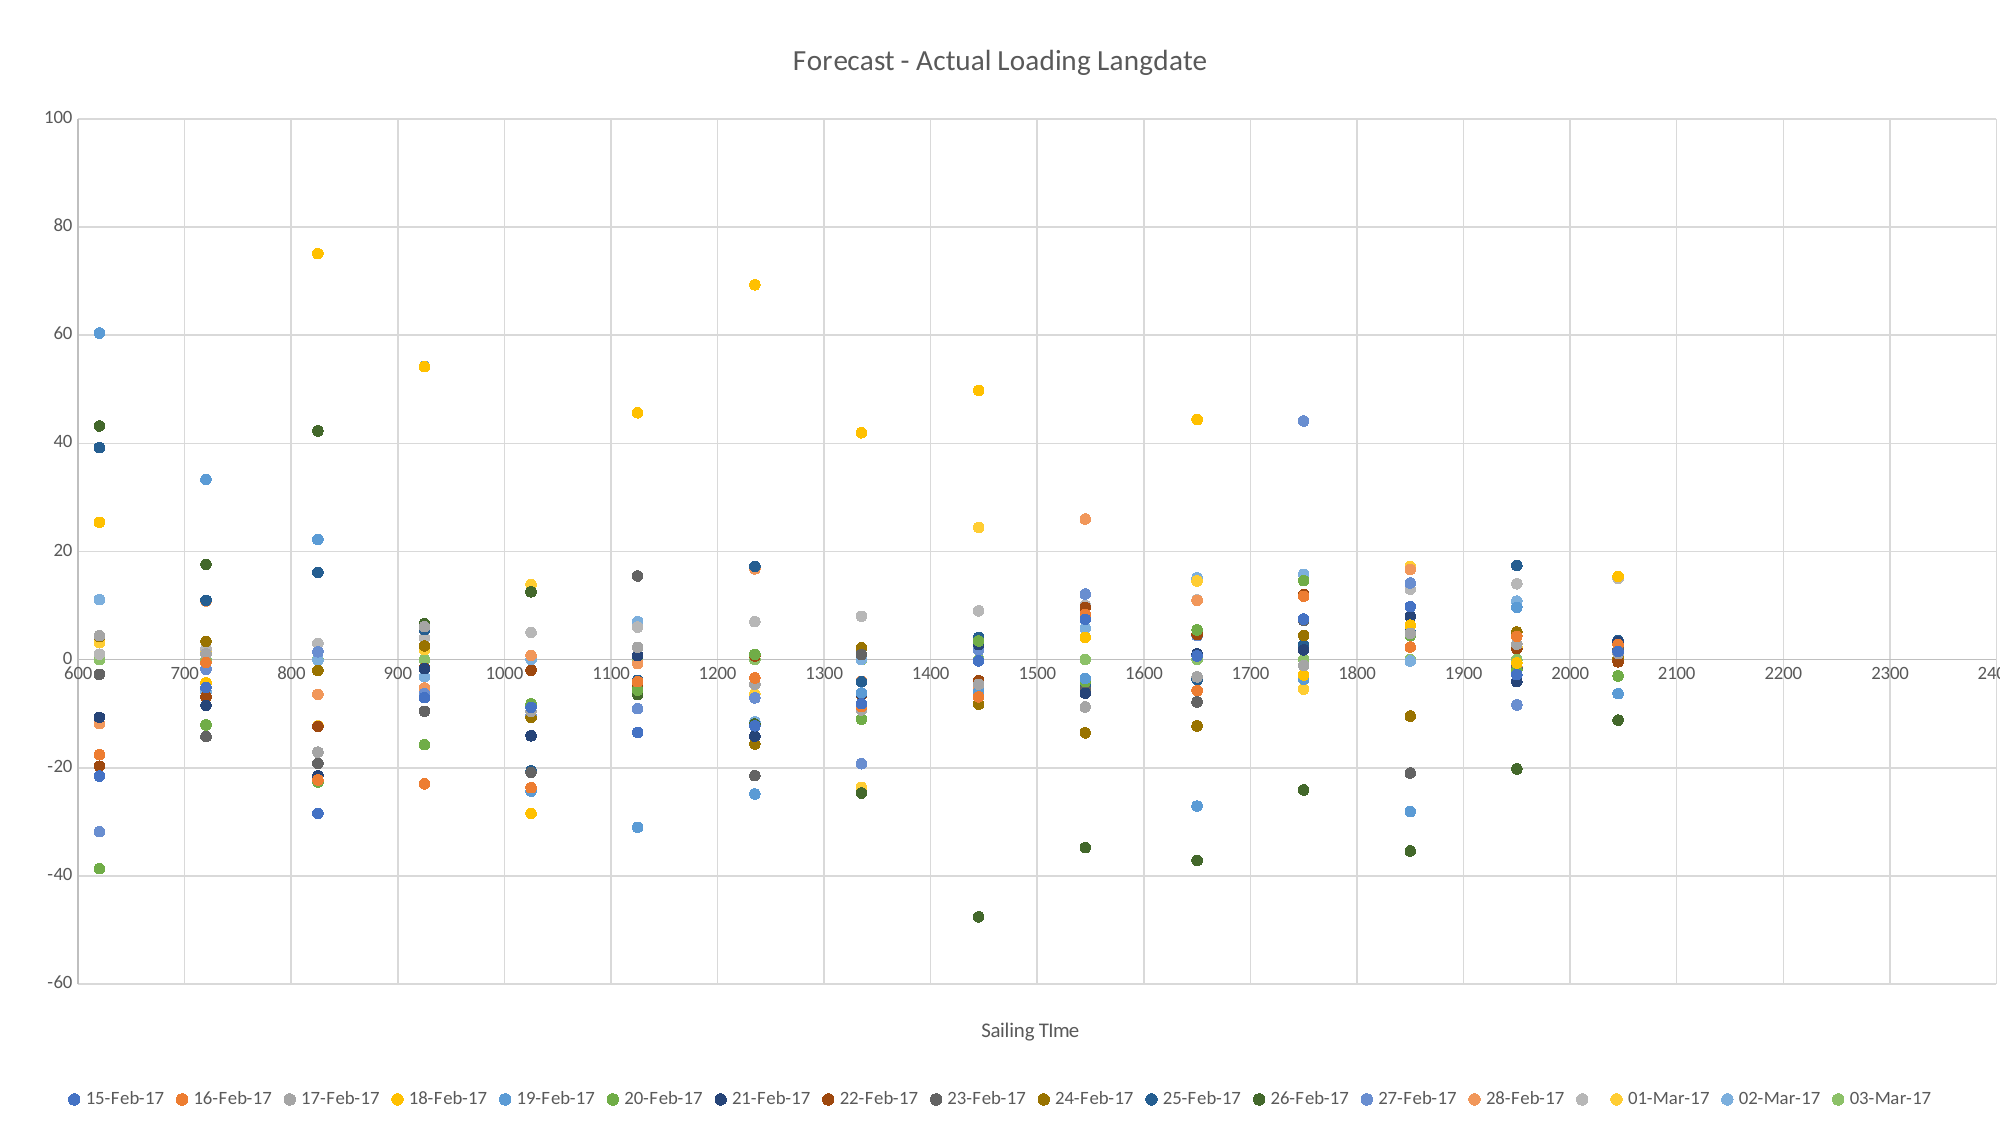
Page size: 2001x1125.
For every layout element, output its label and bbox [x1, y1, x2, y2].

chart [0, 9, 2000, 1115]
